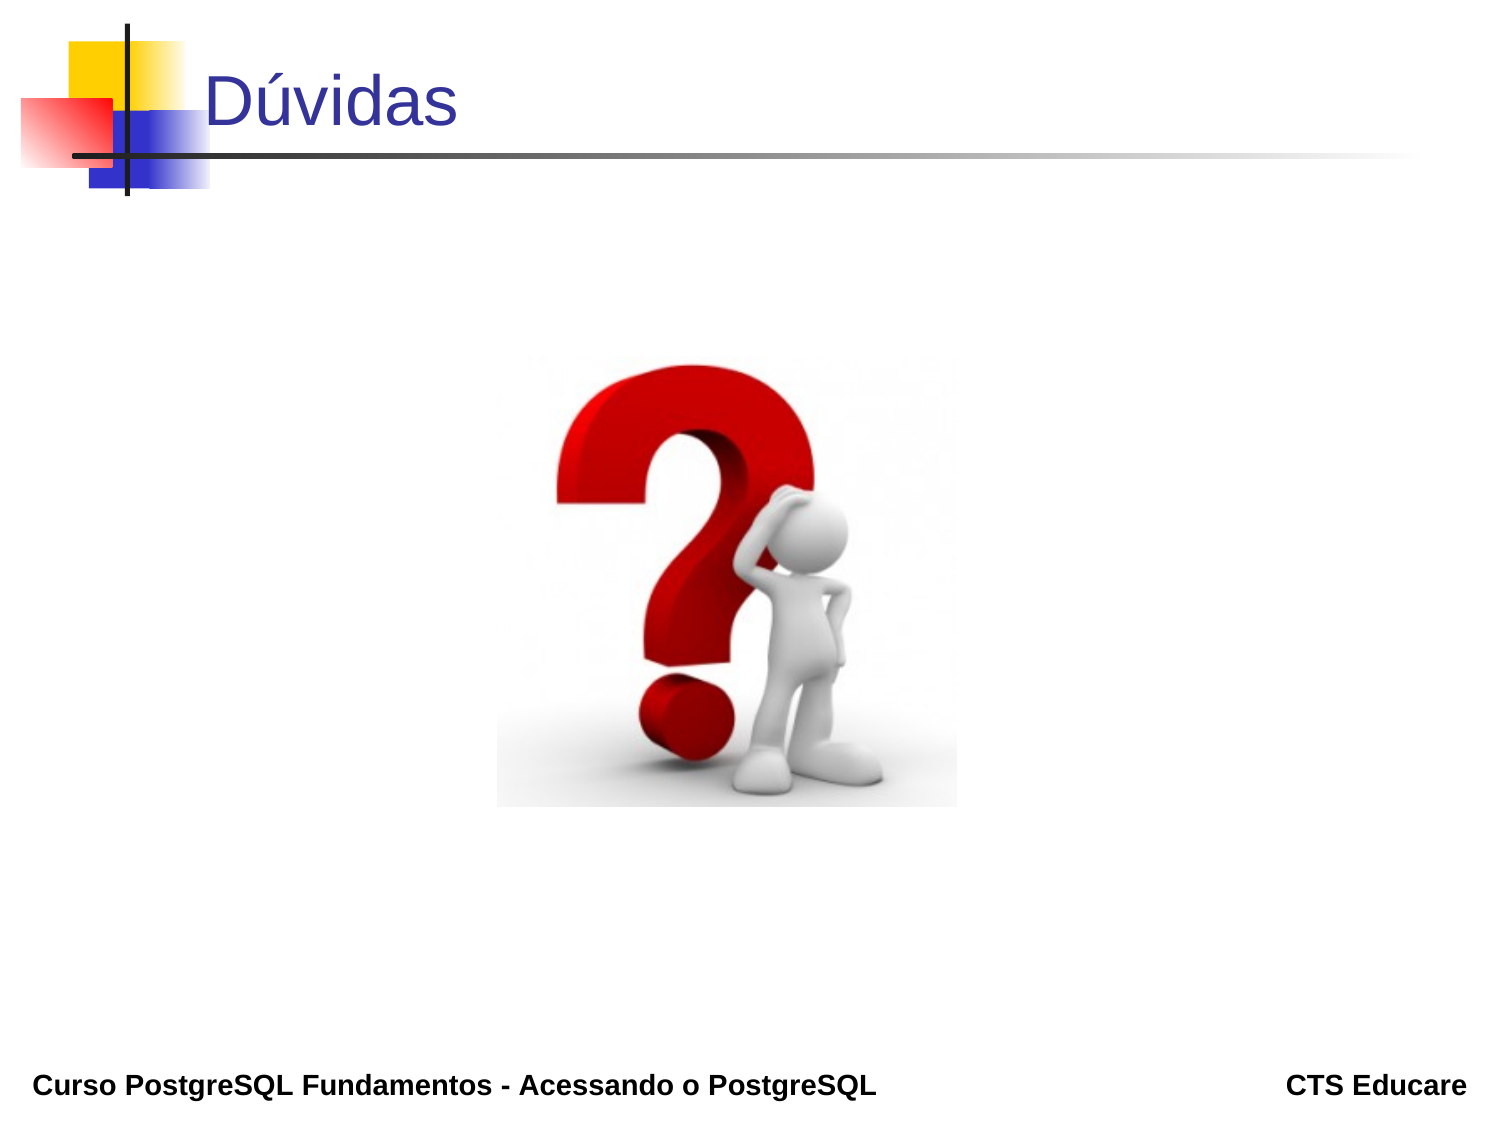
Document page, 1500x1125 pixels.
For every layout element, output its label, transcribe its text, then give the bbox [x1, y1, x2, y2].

picture [497, 356, 957, 807]
text_box Dúvidas [188, 46, 1468, 149]
